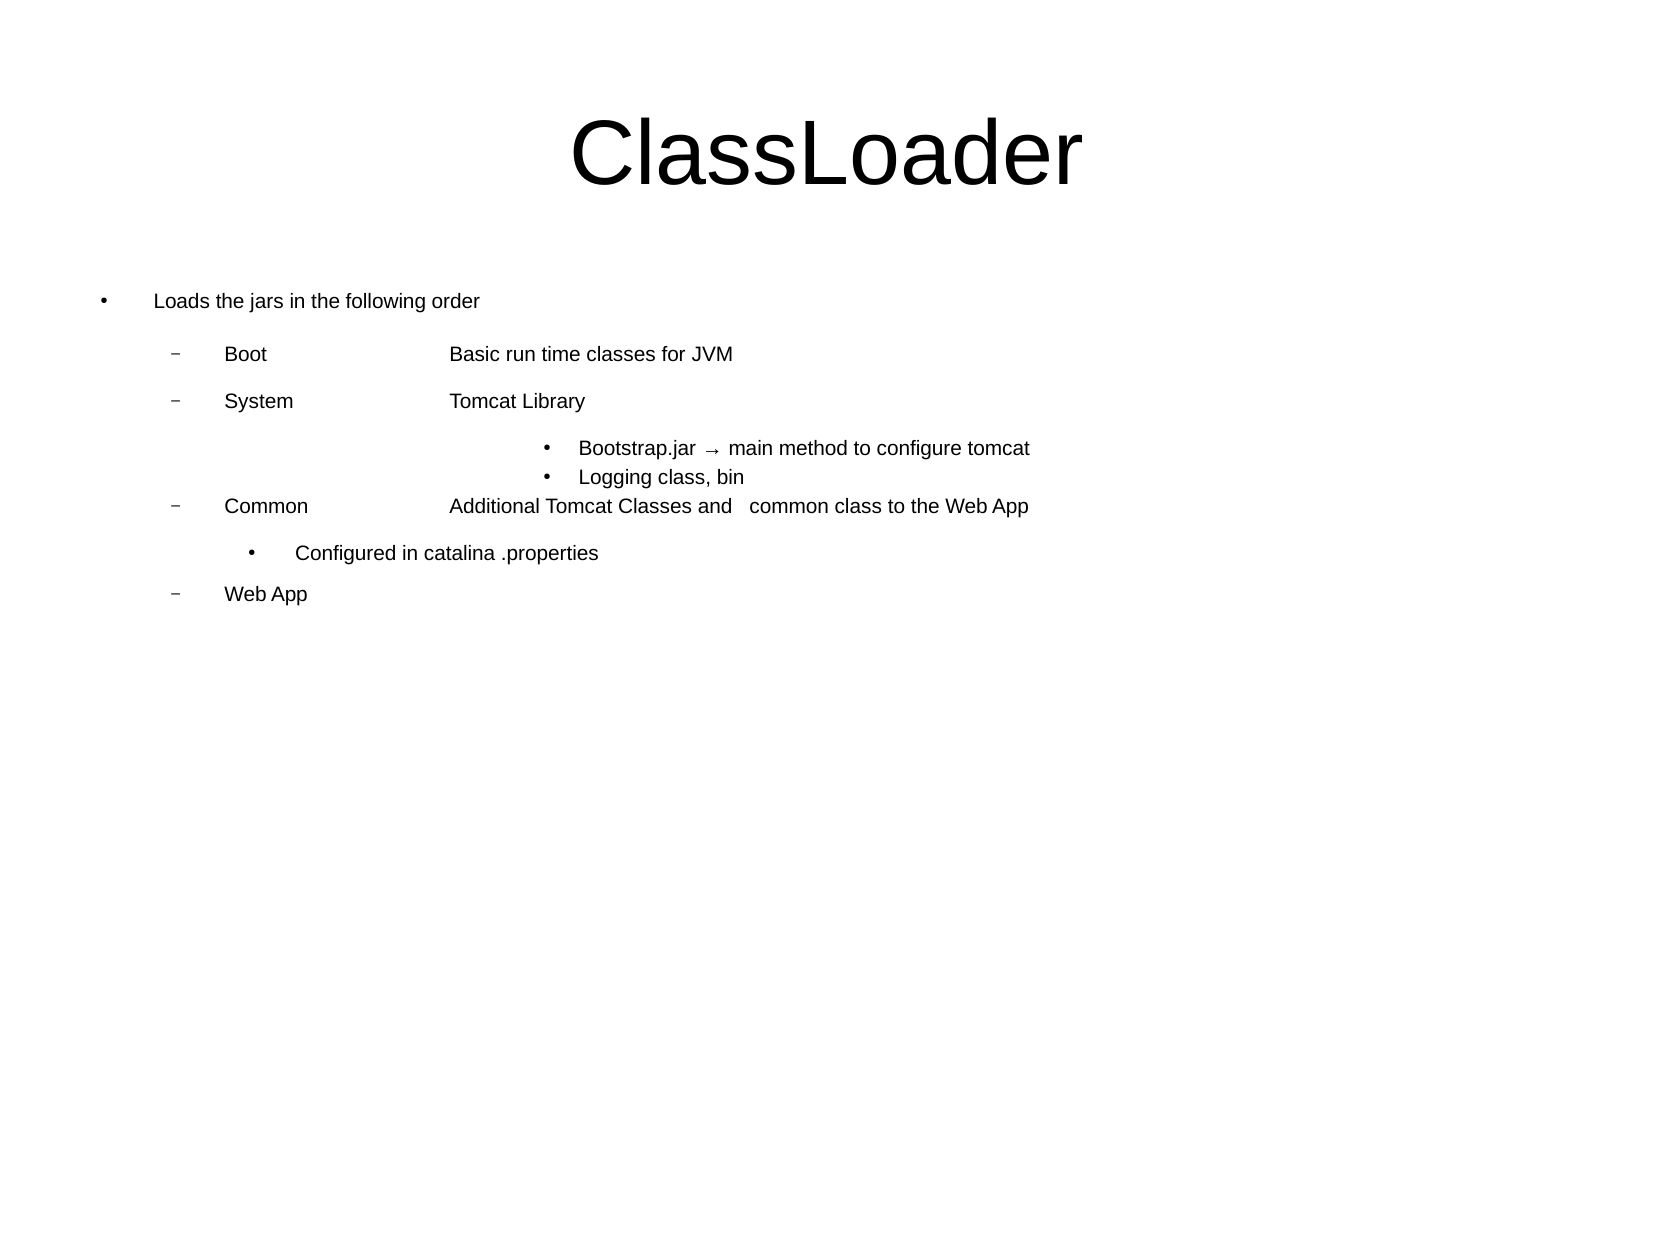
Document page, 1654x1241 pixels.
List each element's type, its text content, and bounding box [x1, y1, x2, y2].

list Loads the jars in the following order Boot Basic run time classes for JVM System Tomcat Library Bootstrap.jar → main method to configure tomcat Logging class, bin Common Additional Tomcat Classes and common class to the Web App Configured in catalina .properties Web App [82, 290, 1538, 1010]
title ClassLoader [82, 49, 1571, 257]
